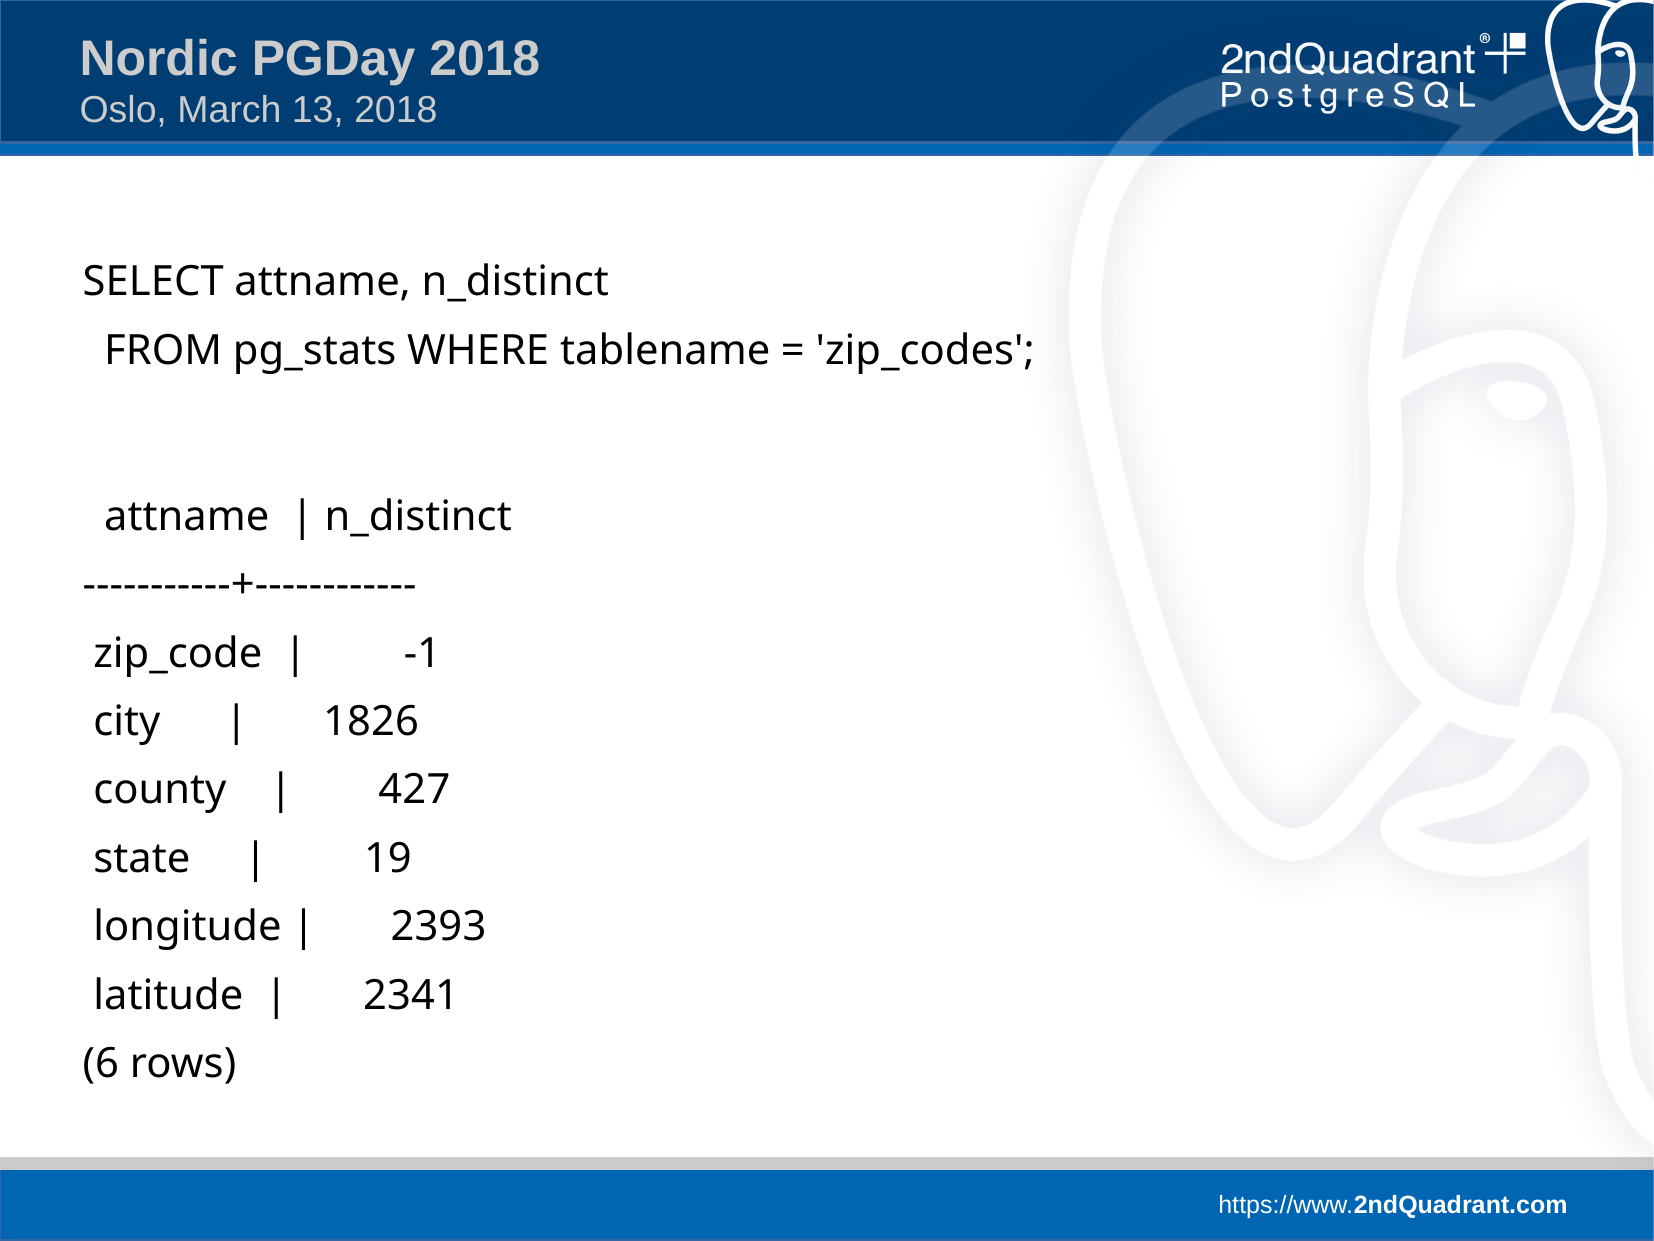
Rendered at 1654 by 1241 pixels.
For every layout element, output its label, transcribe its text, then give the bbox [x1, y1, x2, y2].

picture [632, 0, 1654, 1241]
list SELECT attname, n_distinct FROM pg_stats WHERE tablename = 'zip_codes'; attname | n_distinct -----------+------------ zip_code | -1 city | 1826 county | 427 state | 19 longitude | 2393 latitude | 2341 (6 rows) [82, 239, 1571, 1105]
